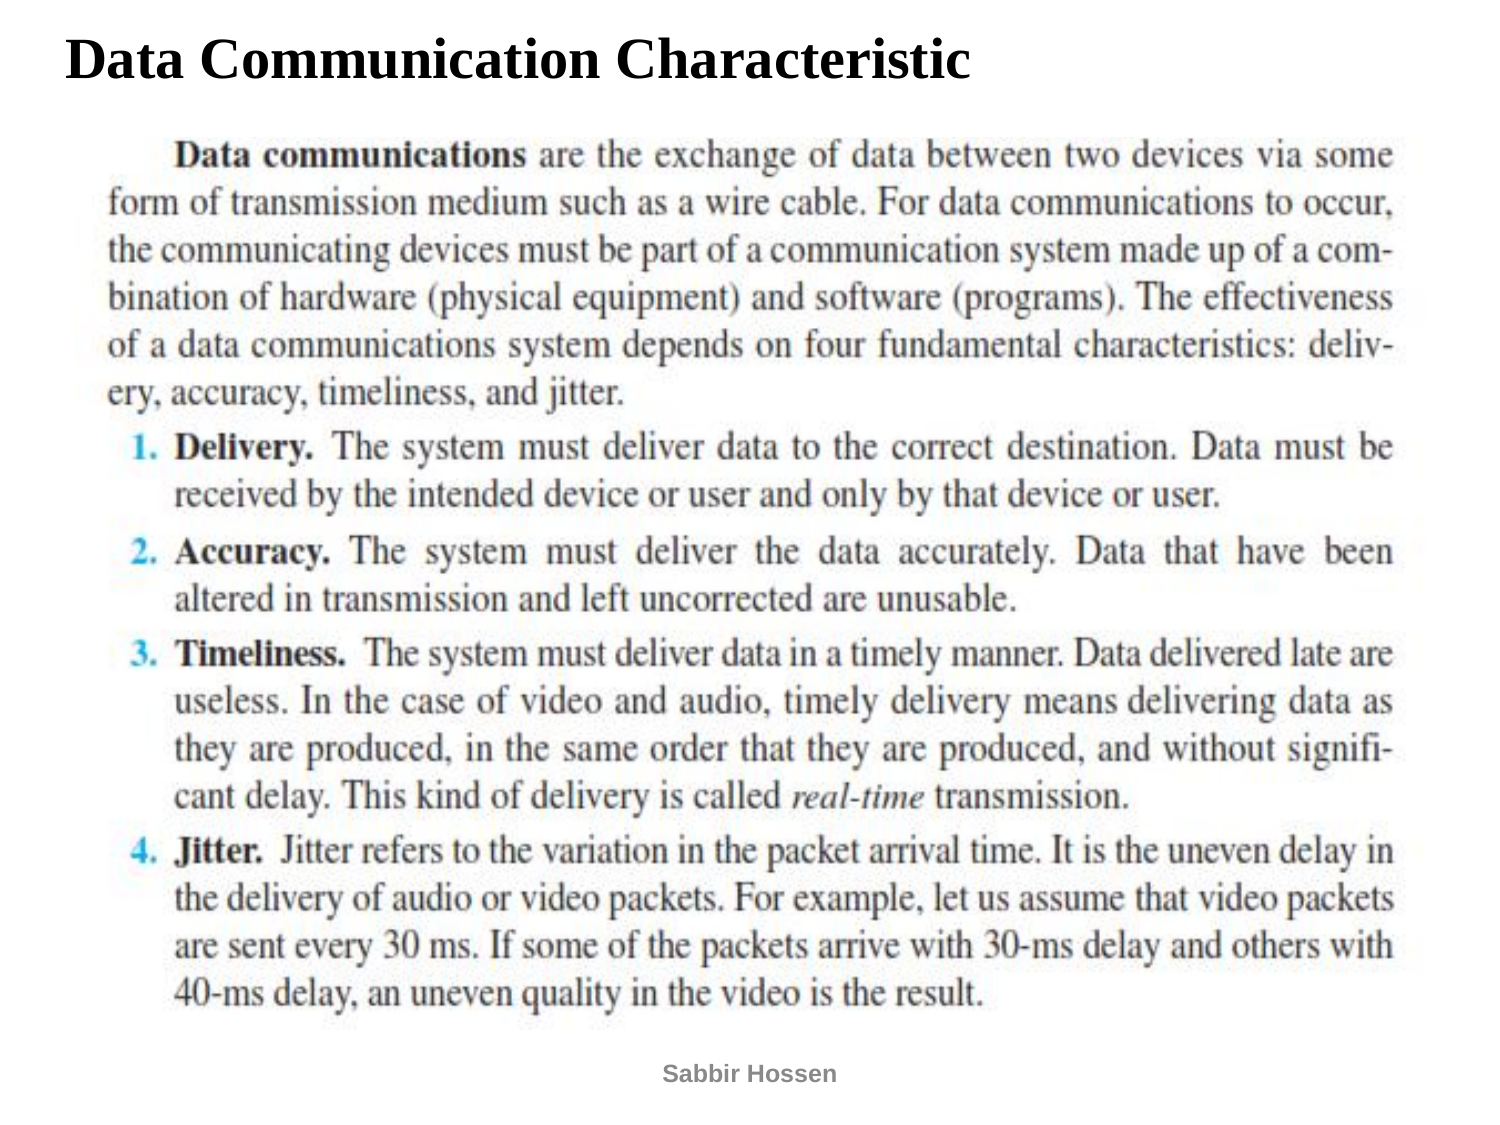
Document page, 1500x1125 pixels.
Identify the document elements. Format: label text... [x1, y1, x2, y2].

text_box Sabbir Hossen [496, 1042, 1004, 1103]
list Data Communication Characteristic [49, 12, 1500, 1113]
picture [75, 137, 1426, 1030]
